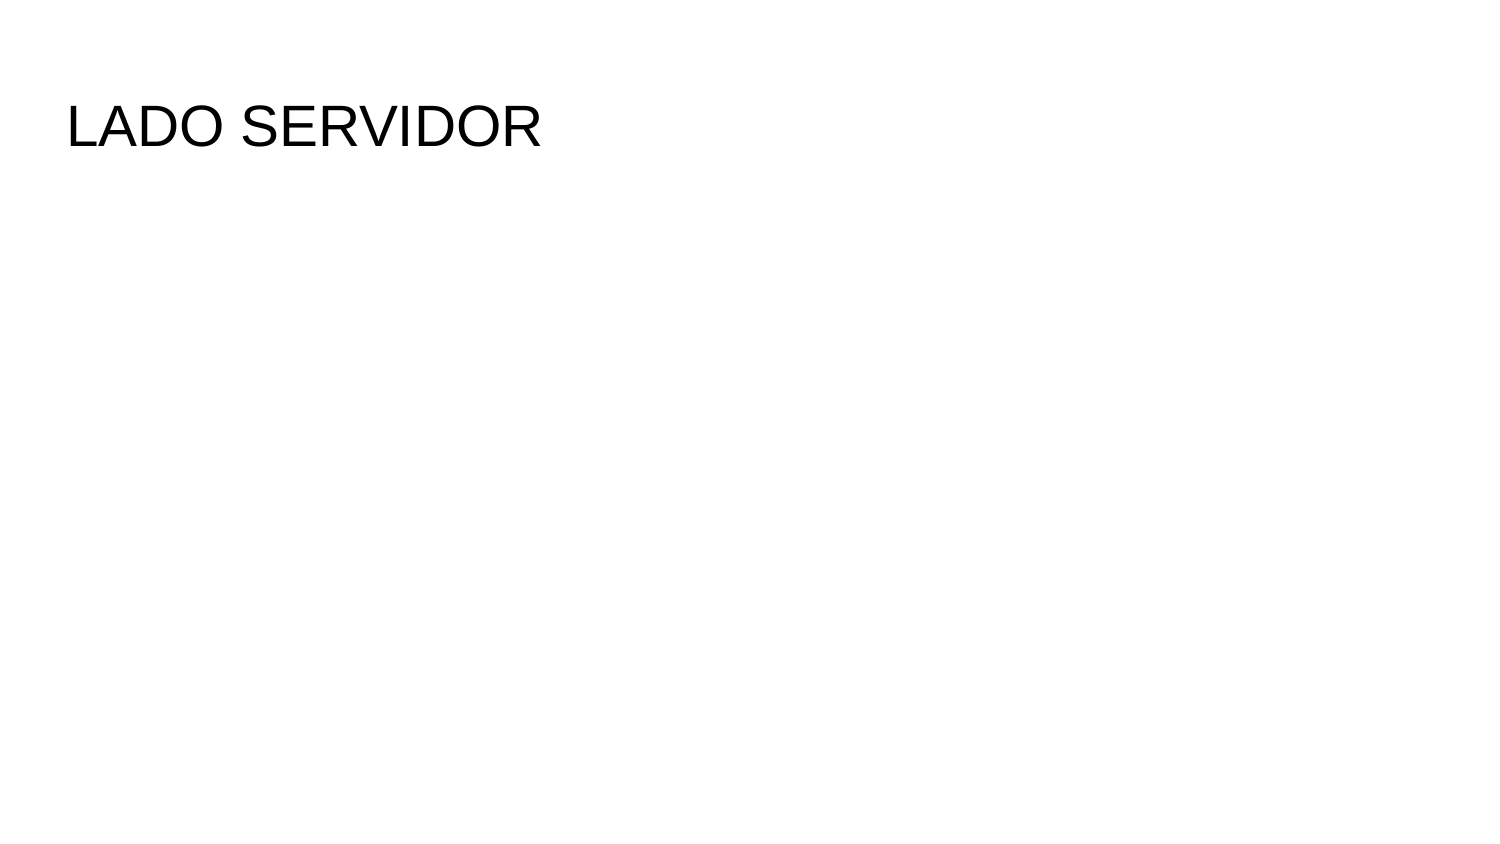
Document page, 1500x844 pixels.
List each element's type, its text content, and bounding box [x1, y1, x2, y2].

title LADO SERVIDOR [51, 72, 1449, 167]
